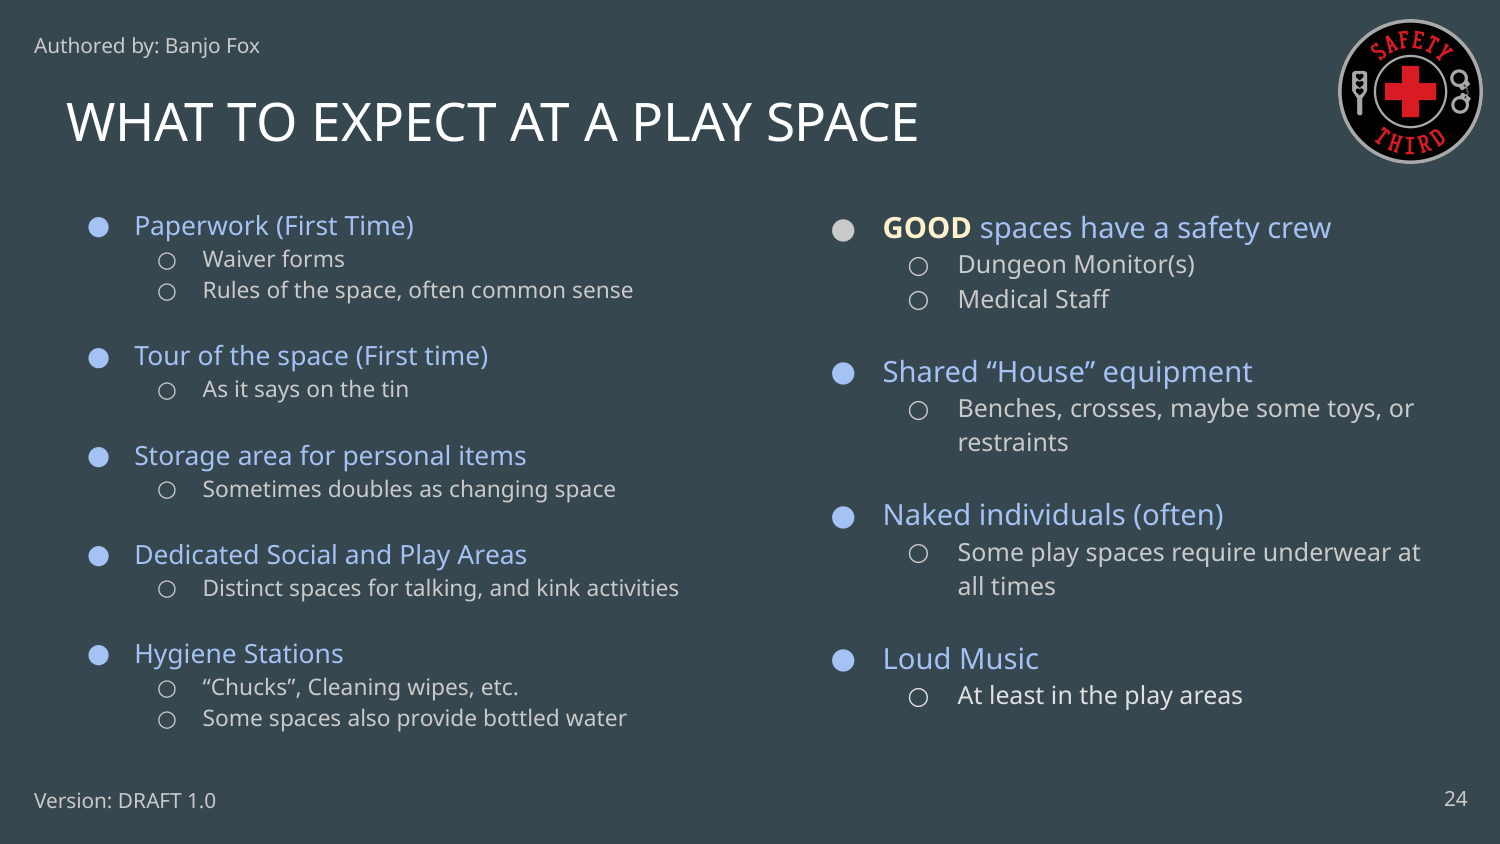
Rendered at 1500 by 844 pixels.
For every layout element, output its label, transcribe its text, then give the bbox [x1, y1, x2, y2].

list GOOD spaces have a safety crew Dungeon Monitor(s) Medical Staff Shared “House” equipment Benches, crosses, maybe some toys, or restraints Naked individuals (often) Some play spaces require underwear at all times Loud Music At least in the play areas [792, 189, 1449, 750]
list Paperwork (First Time) Waiver forms Rules of the space, often common sense Tour of the space (First time) As it says on the tin Storage area for personal items Sometimes doubles as changing space Dedicated Social and Play Areas Distinct spaces for talking, and kink activities Hygiene Stations “Chucks”, Cleaning wipes, etc. Some spaces also provide bottled water [51, 189, 708, 750]
slide_number <number> [1392, 767, 1483, 833]
title WHAT TO EXPECT AT A PLAY SPACE [51, 72, 1319, 167]
picture [1338, 19, 1483, 164]
